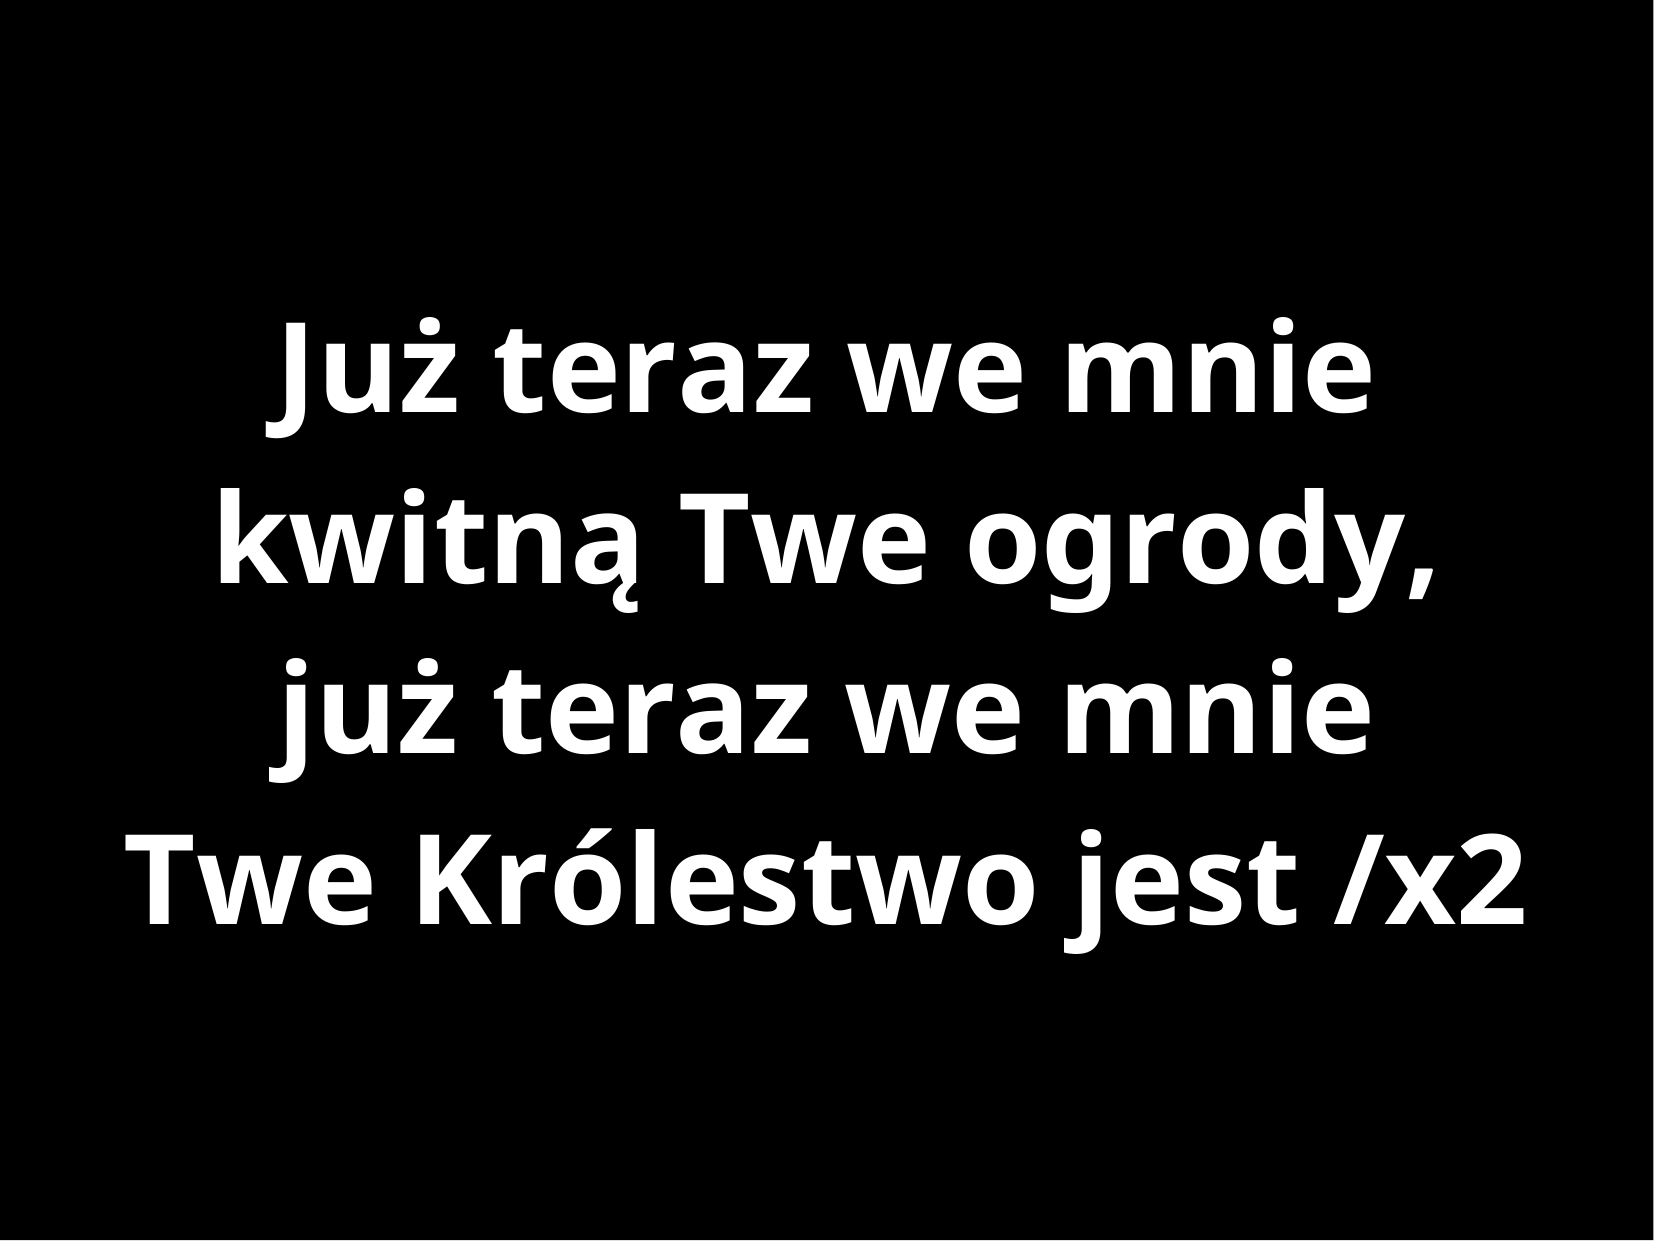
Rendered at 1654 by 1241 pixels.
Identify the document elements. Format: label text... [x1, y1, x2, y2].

title Już teraz we mnie kwitną Twe ogrody, już teraz we mnie Twe Królestwo jest /x2 [0, 0, 1654, 1241]
